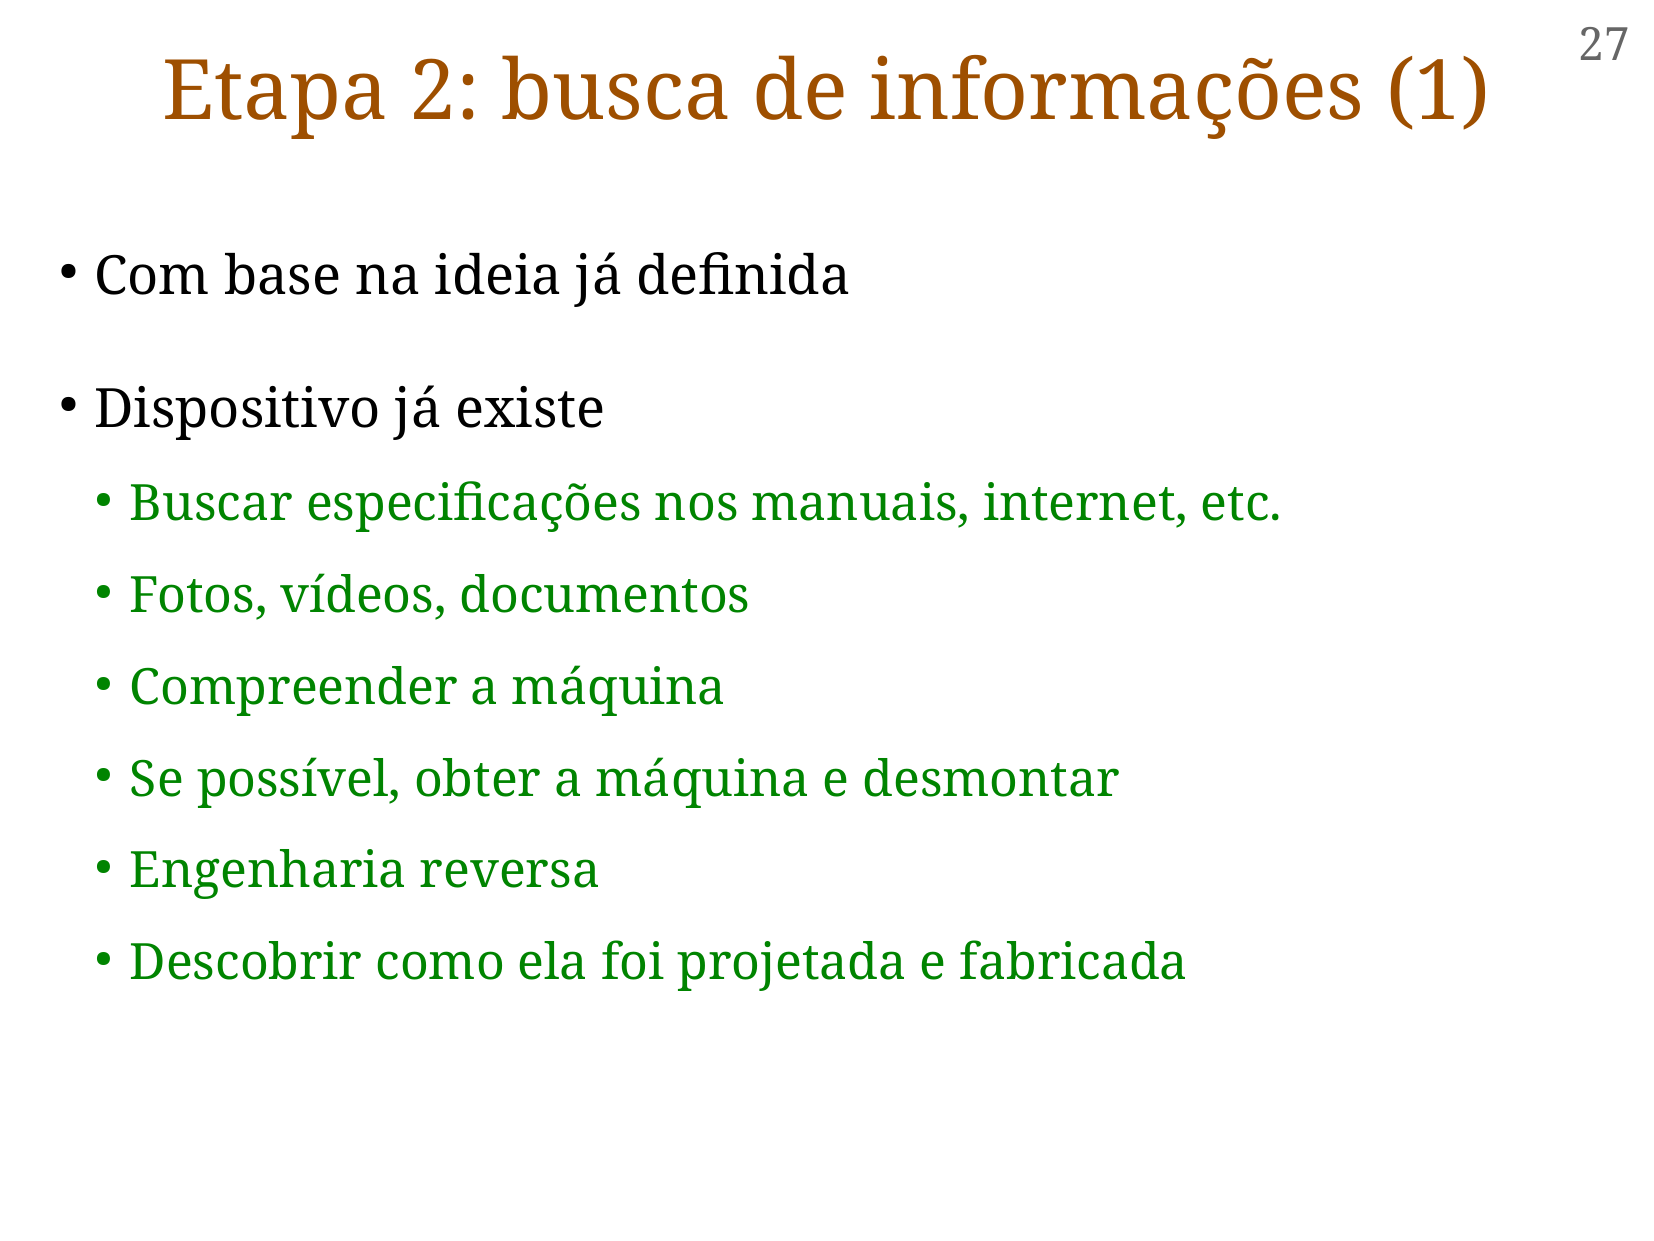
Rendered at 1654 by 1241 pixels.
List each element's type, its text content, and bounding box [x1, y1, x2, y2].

title Etapa 2: busca de informações (1) [59, 29, 1595, 148]
list Com base na ideia já definida Dispositivo já existe Buscar especificações nos manuais, internet, etc. Fotos, vídeos, documentos Compreender a máquina Se possível, obter a máquina e desmontar Engenharia reversa Descobrir como ela foi projetada e fabricada [59, 236, 1595, 1211]
